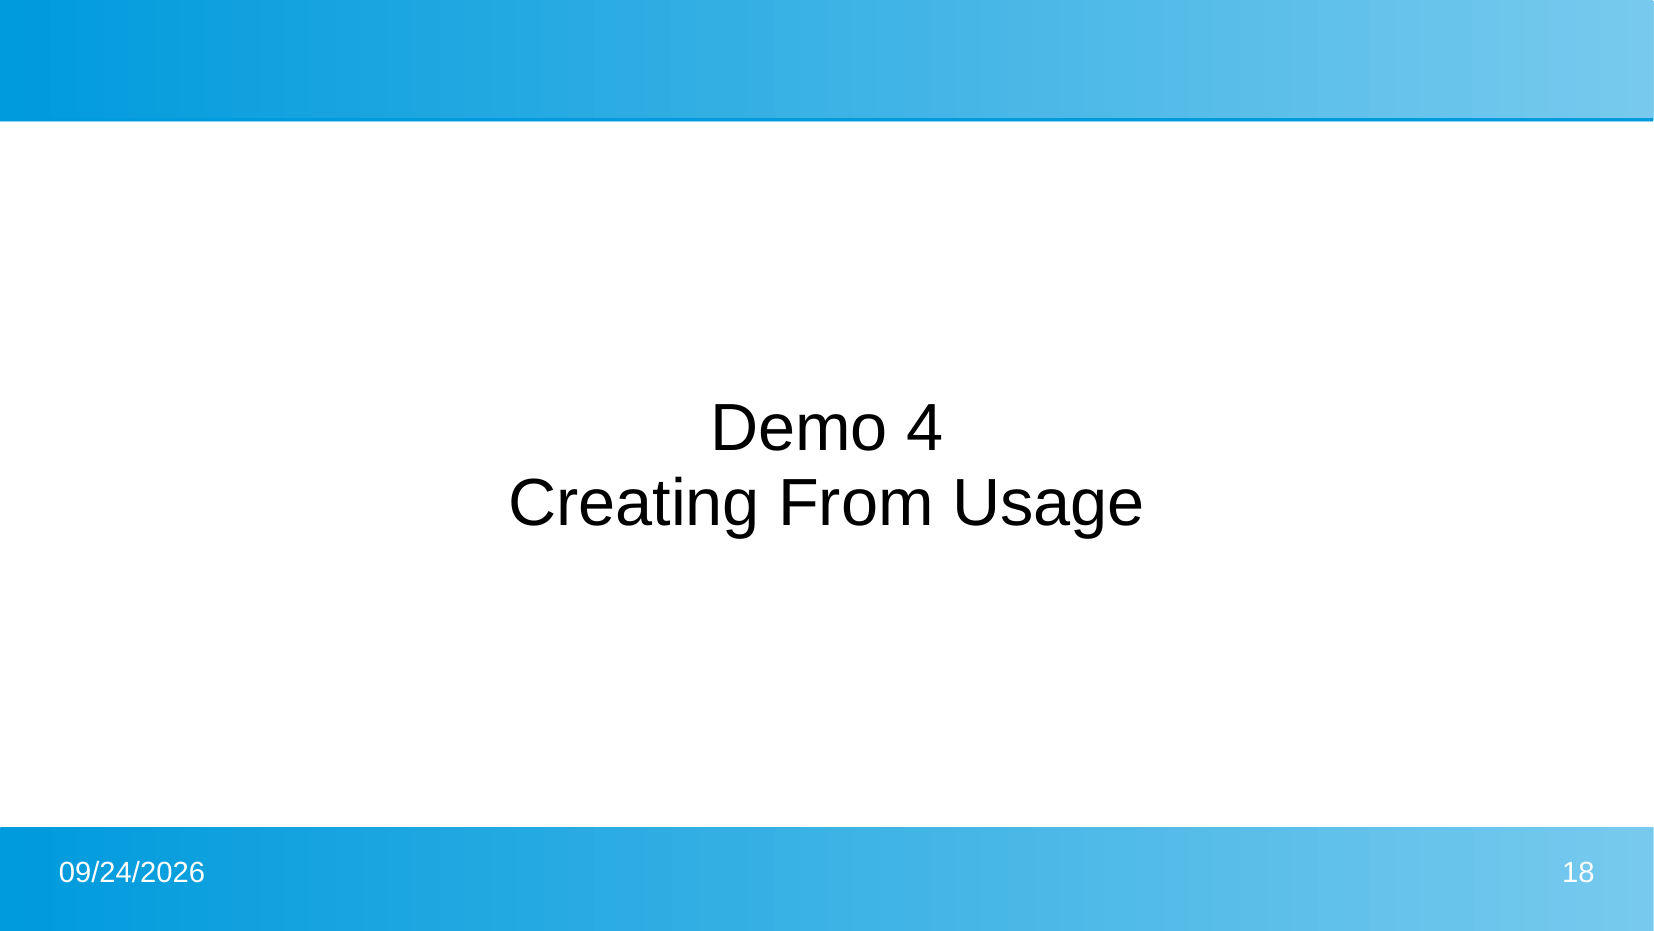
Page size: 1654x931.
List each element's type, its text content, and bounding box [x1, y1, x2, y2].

subtitle Demo 4 Creating From Usage [59, 283, 1595, 647]
